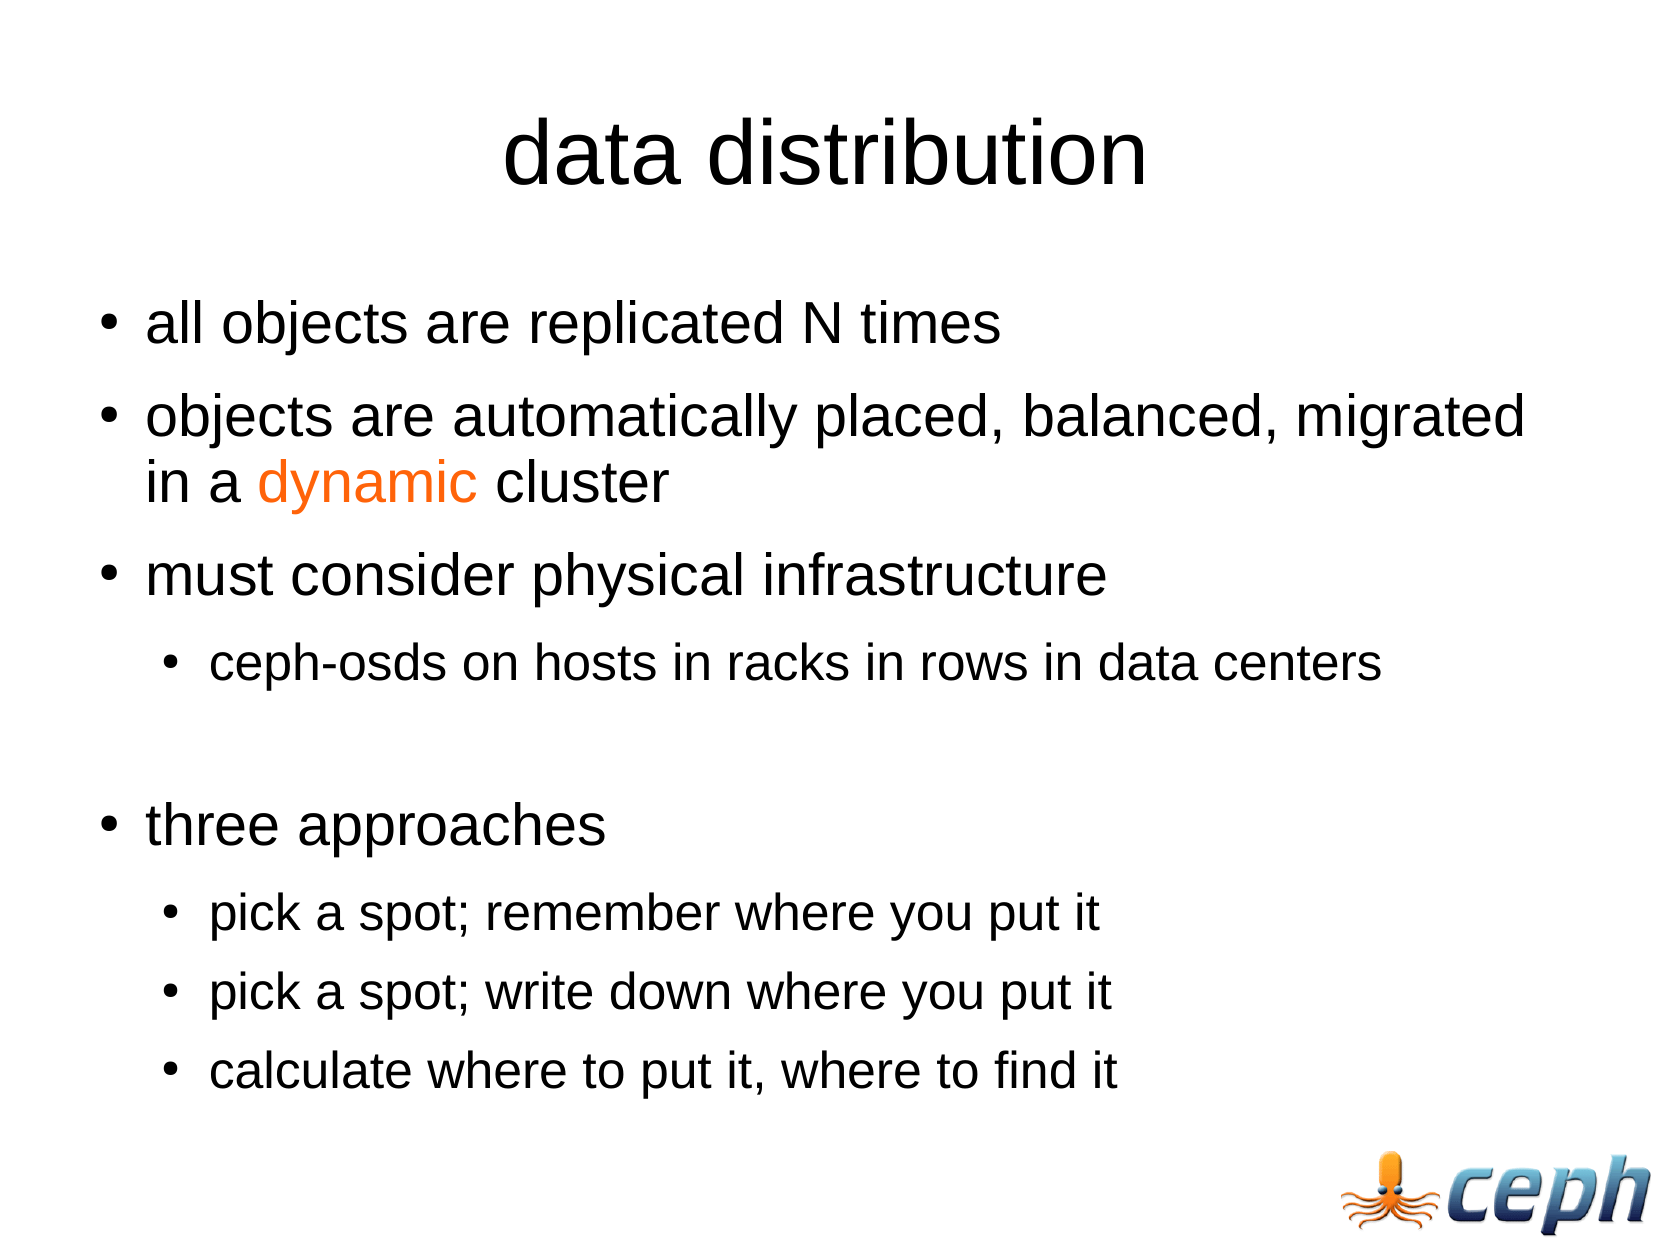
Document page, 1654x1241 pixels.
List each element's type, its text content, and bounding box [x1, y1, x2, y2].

list all objects are replicated N times objects are automatically placed, balanced, migrated in a dynamic cluster must consider physical infrastructure ceph-osds on hosts in racks in rows in data centers three approaches pick a spot; remember where you put it pick a spot; write down where you put it calculate where to put it, where to find it [82, 290, 1571, 1109]
picture [1335, 1151, 1651, 1239]
title data distribution [82, 49, 1571, 257]
